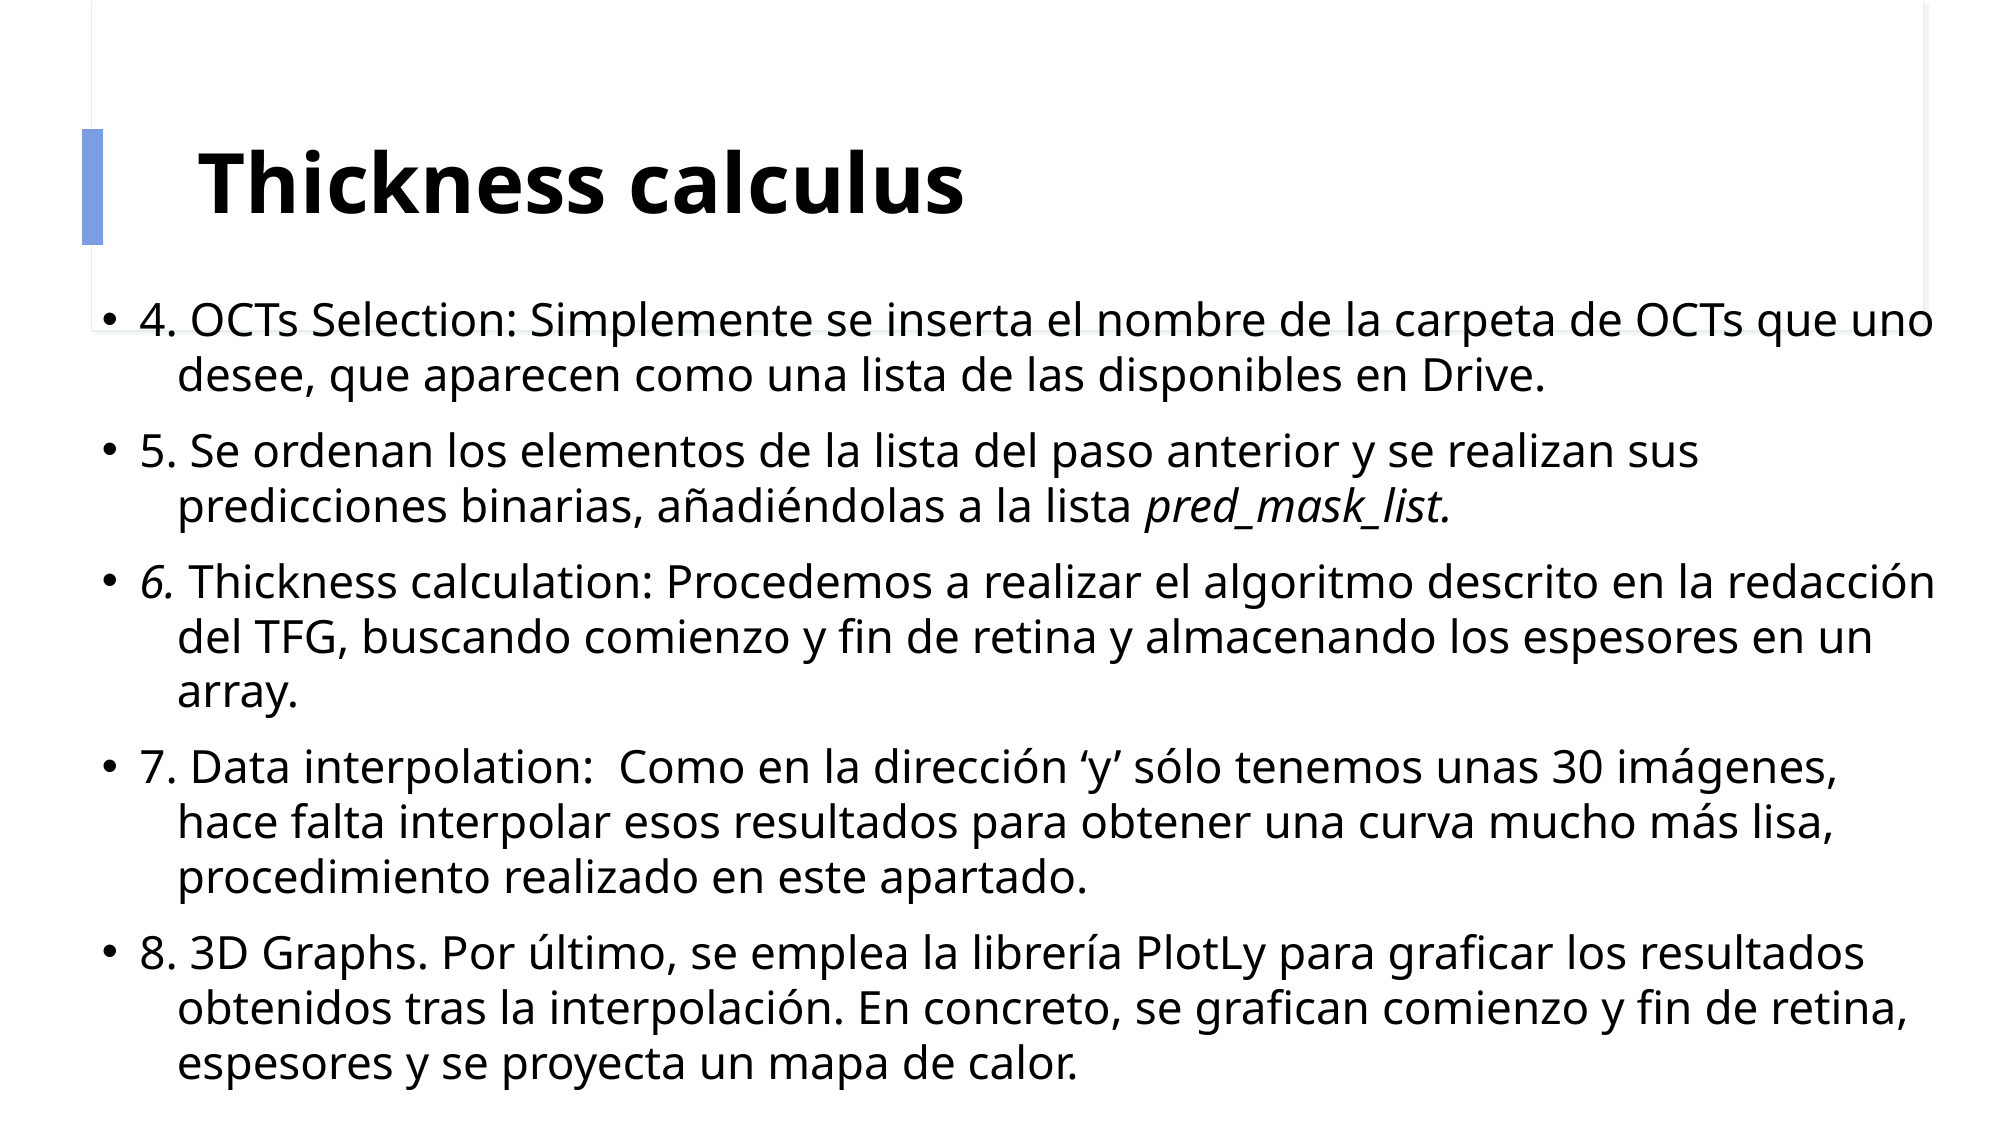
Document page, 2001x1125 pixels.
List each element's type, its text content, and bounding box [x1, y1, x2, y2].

list 4. OCTs Selection: Simplemente se inserta el nombre de la carpeta de OCTs que uno desee, que aparecen como una lista de las disponibles en Drive. 5. Se ordenan los elementos de la lista del paso anterior y se realizan sus predicciones binarias, añadiéndolas a la lista pred_mask_list. 6. Thickness calculation: Procedemos a realizar el algoritmo descrito en la redacción del TFG, buscando comienzo y fin de retina y almacenando los espesores en un array. 7. Data interpolation: Como en la dirección ‘y’ sólo tenemos unas 30 imágenes, hace falta interpolar esos resultados para obtener una curva mucho más lisa, procedimiento realizado en este apartado. 8. 3D Graphs. Por último, se emplea la librería PlotLy para graficar los resultados obtenidos tras la interpolación. En concreto, se grafican comienzo y fin de retina, espesores y se proyecta un mapa de calor. [86, 283, 1953, 1125]
title Thickness calculus [183, 90, 1852, 283]
